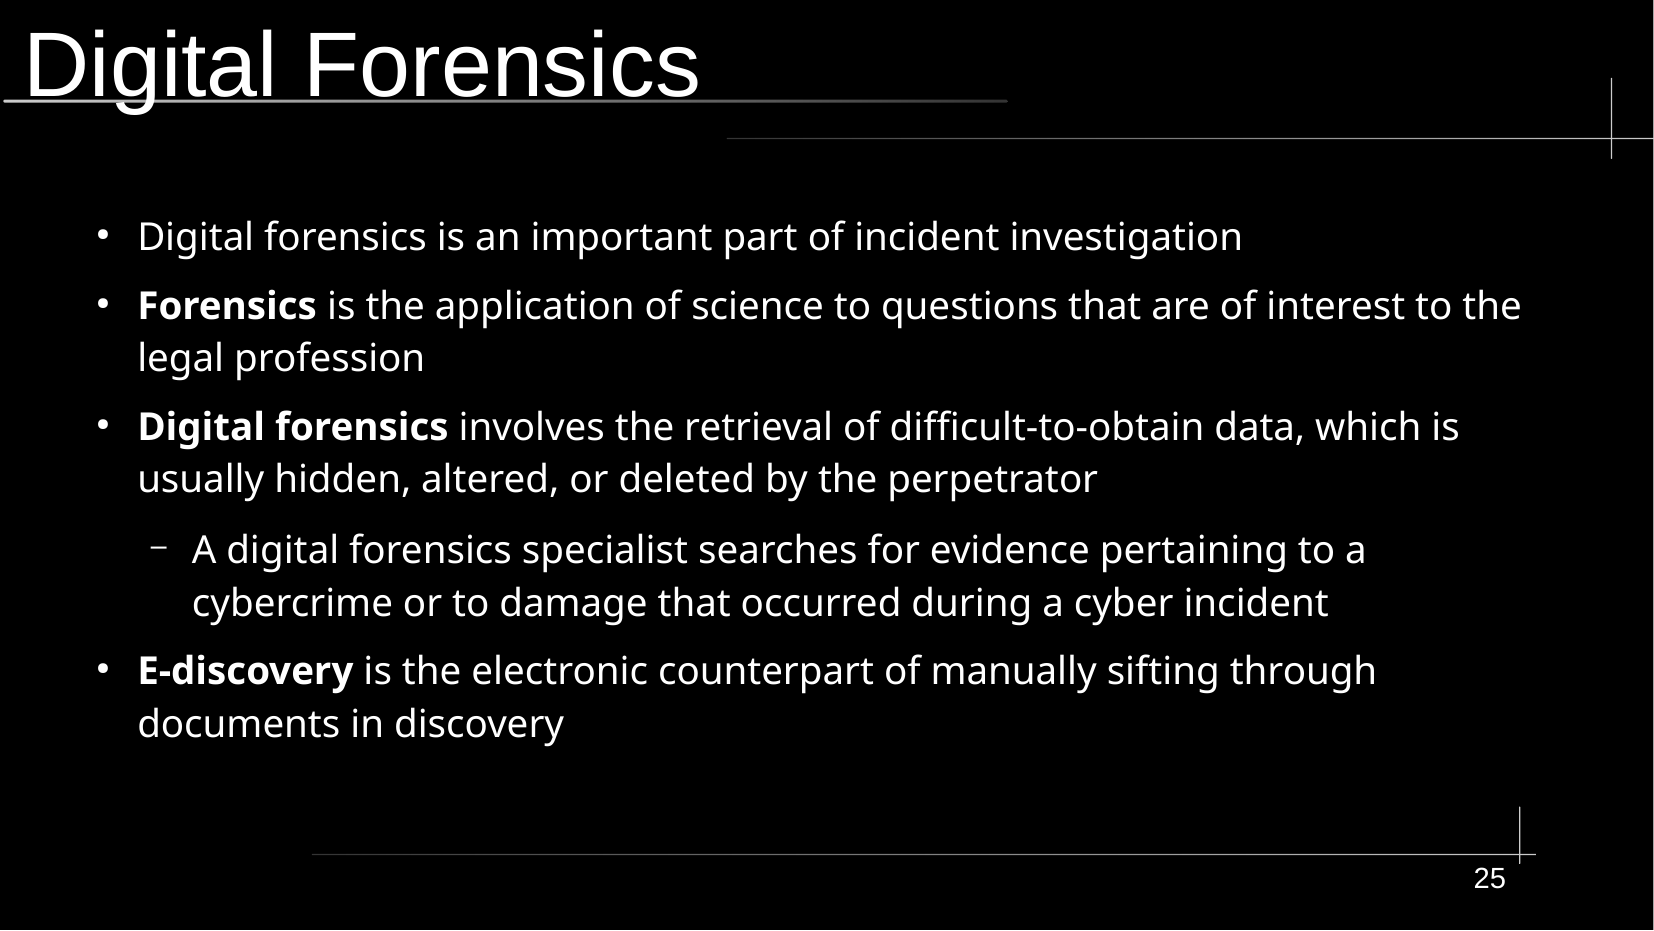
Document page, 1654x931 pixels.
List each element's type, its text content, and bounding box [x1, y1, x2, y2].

title Digital Forensics [23, 11, 1589, 119]
list Digital forensics is an important part of incident investigation Forensics is the application of science to questions that are of interest to the legal profession Digital forensics involves the retrieval of difficult-to-obtain data, which is usually hidden, altered, or deleted by the perpetrator A digital forensics specialist searches for evidence pertaining to a cybercrime or to damage that occurred during a cyber incident E-discovery is the electronic counterpart of manually sifting through documents in discovery [82, 209, 1571, 749]
